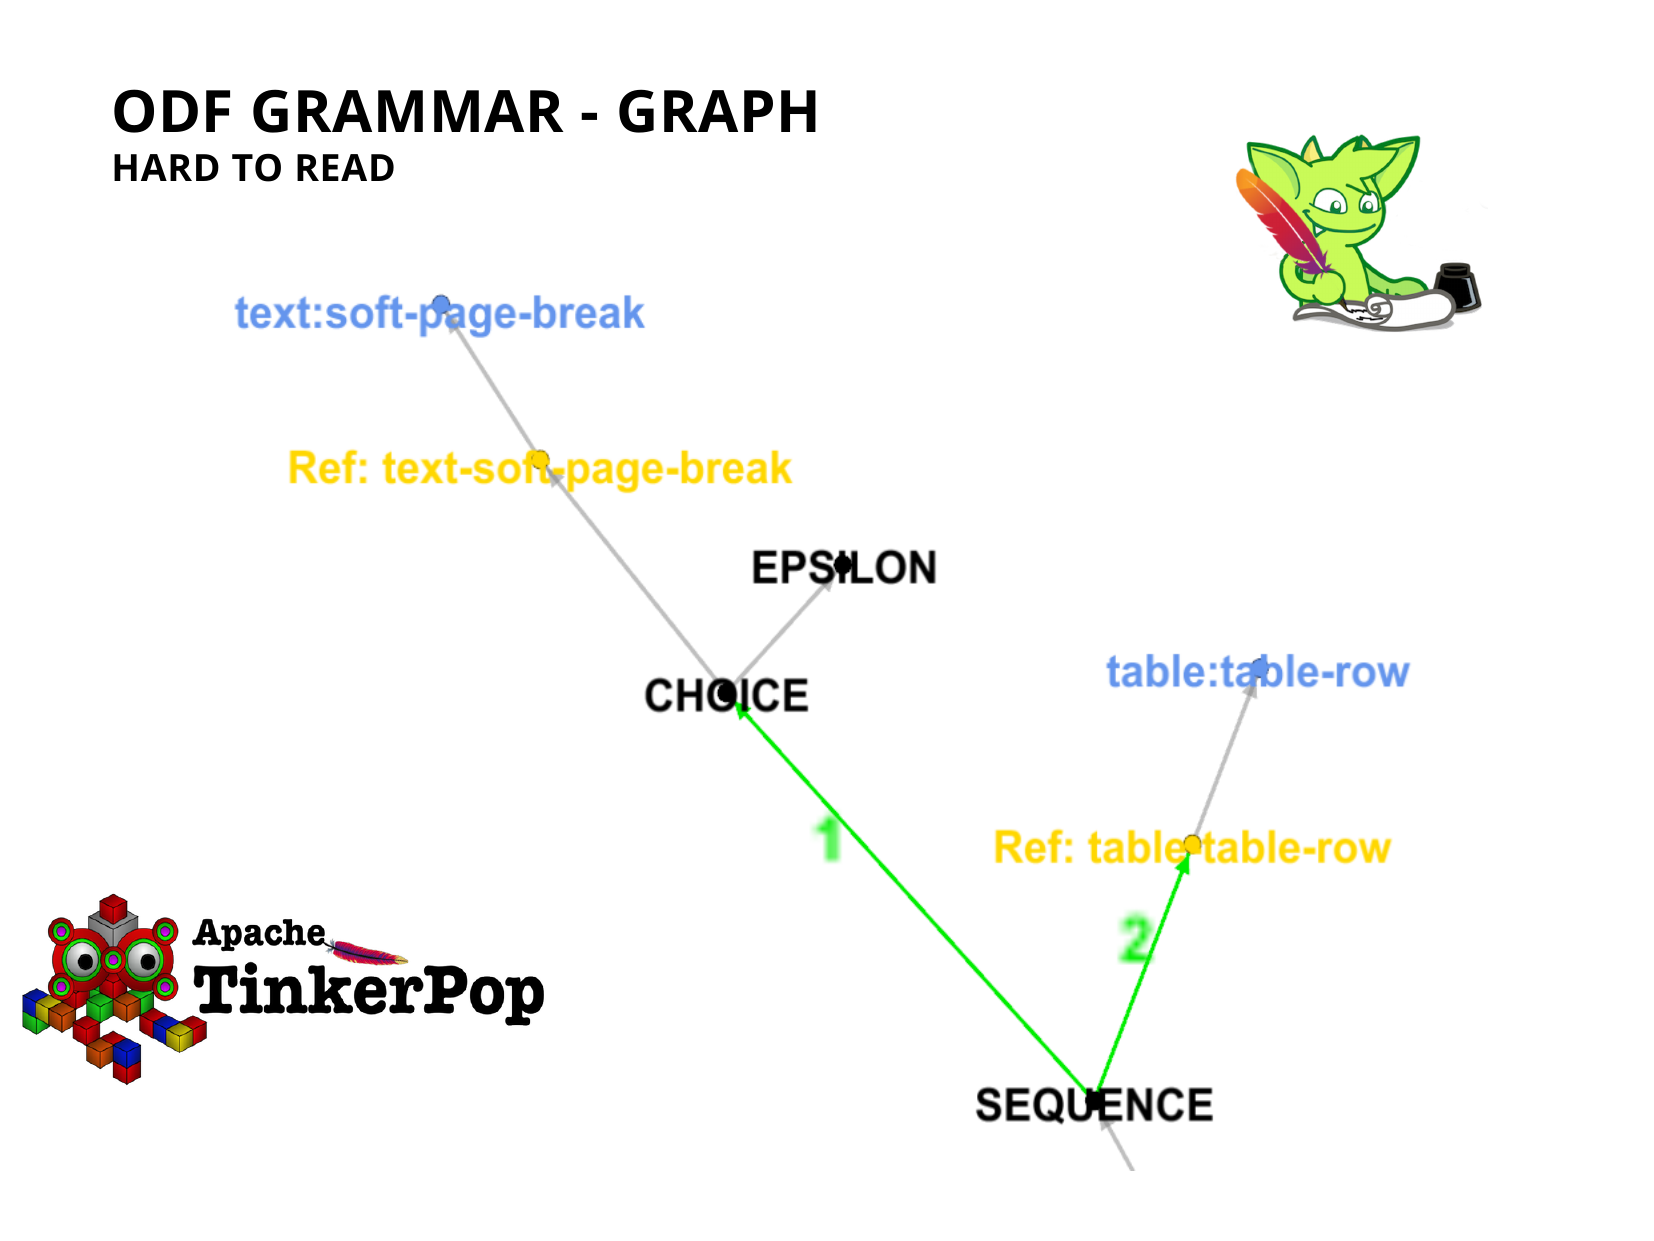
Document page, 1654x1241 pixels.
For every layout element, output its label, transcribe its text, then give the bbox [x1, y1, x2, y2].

picture [19, 132, 1506, 1171]
title ODF Grammar - Graph hard to read [111, 74, 1281, 252]
